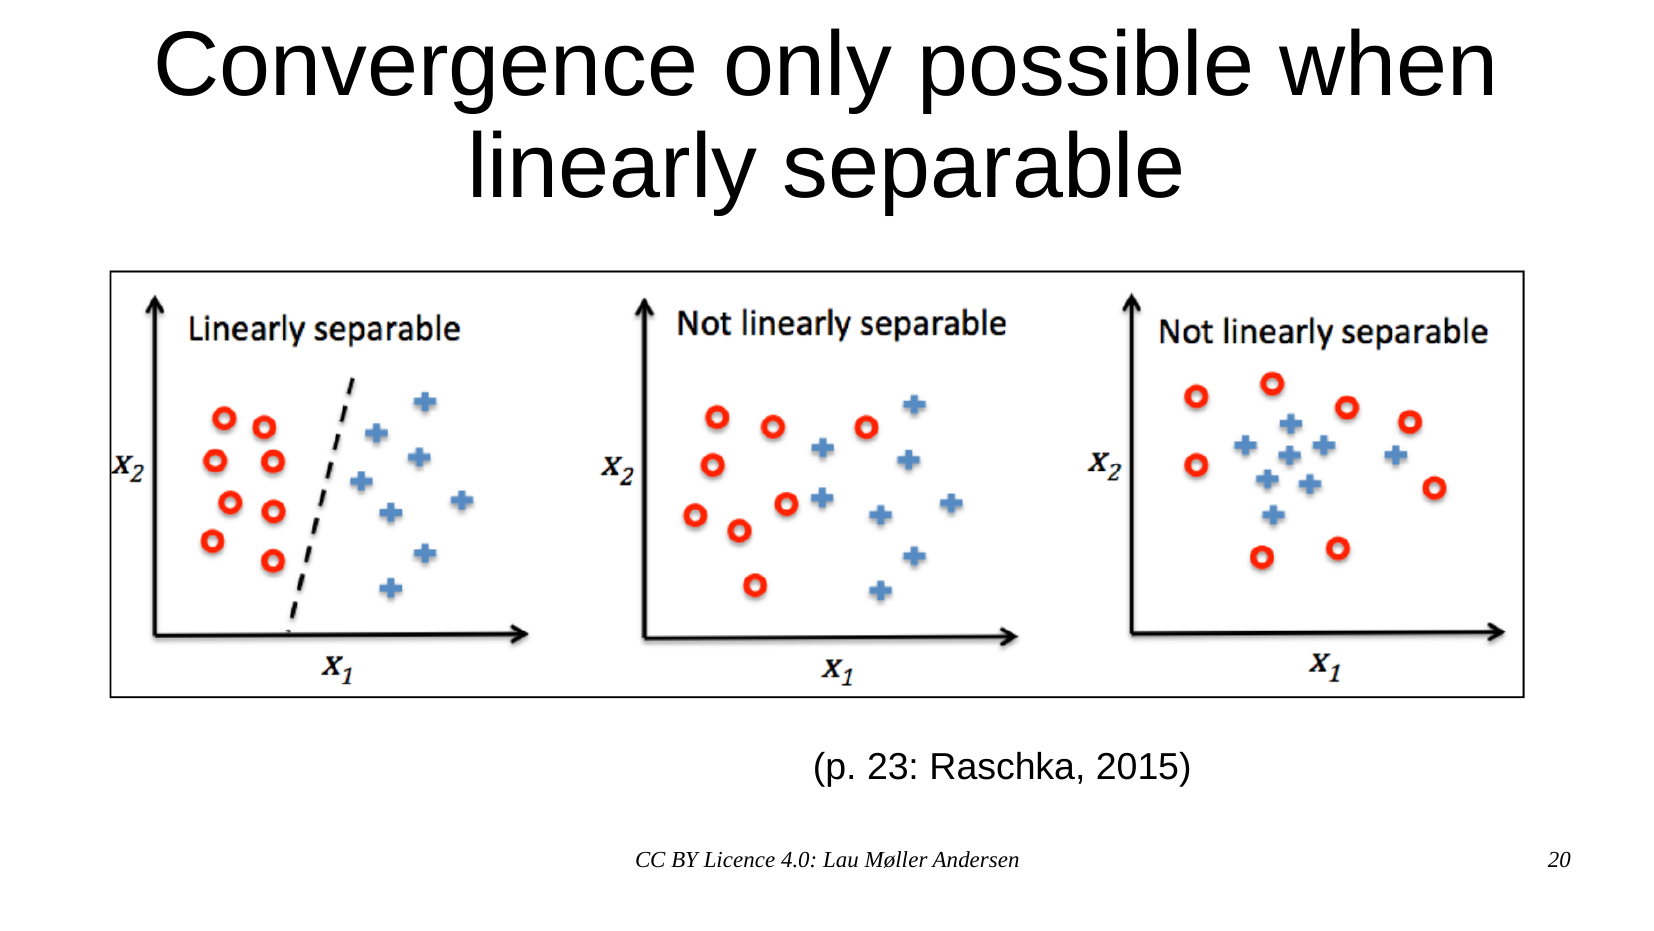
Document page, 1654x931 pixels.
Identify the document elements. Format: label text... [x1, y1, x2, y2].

picture [82, 253, 1571, 721]
text_box (p. 23: Raschka, 2015) [798, 738, 1323, 804]
title Convergence only possible when linearly separable [82, 12, 1571, 218]
